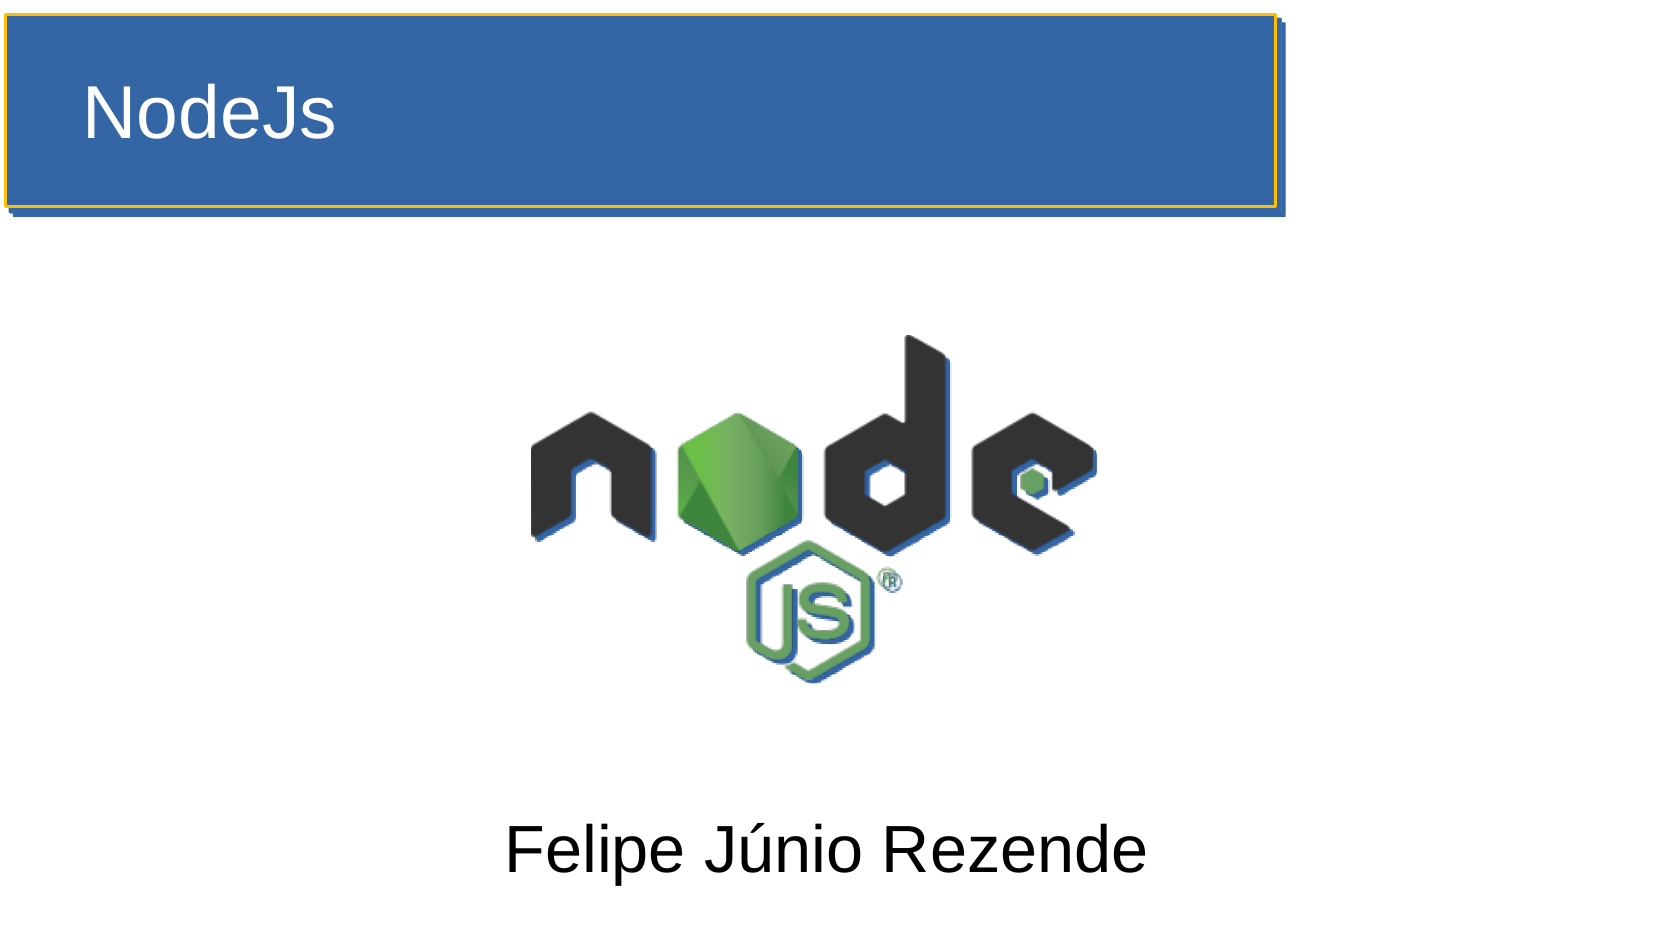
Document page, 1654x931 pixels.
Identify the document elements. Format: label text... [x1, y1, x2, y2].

title NodeJs [82, 35, 1235, 189]
picture [531, 335, 1093, 680]
subtitle Felipe Júnio Rezende [354, 737, 1300, 887]
